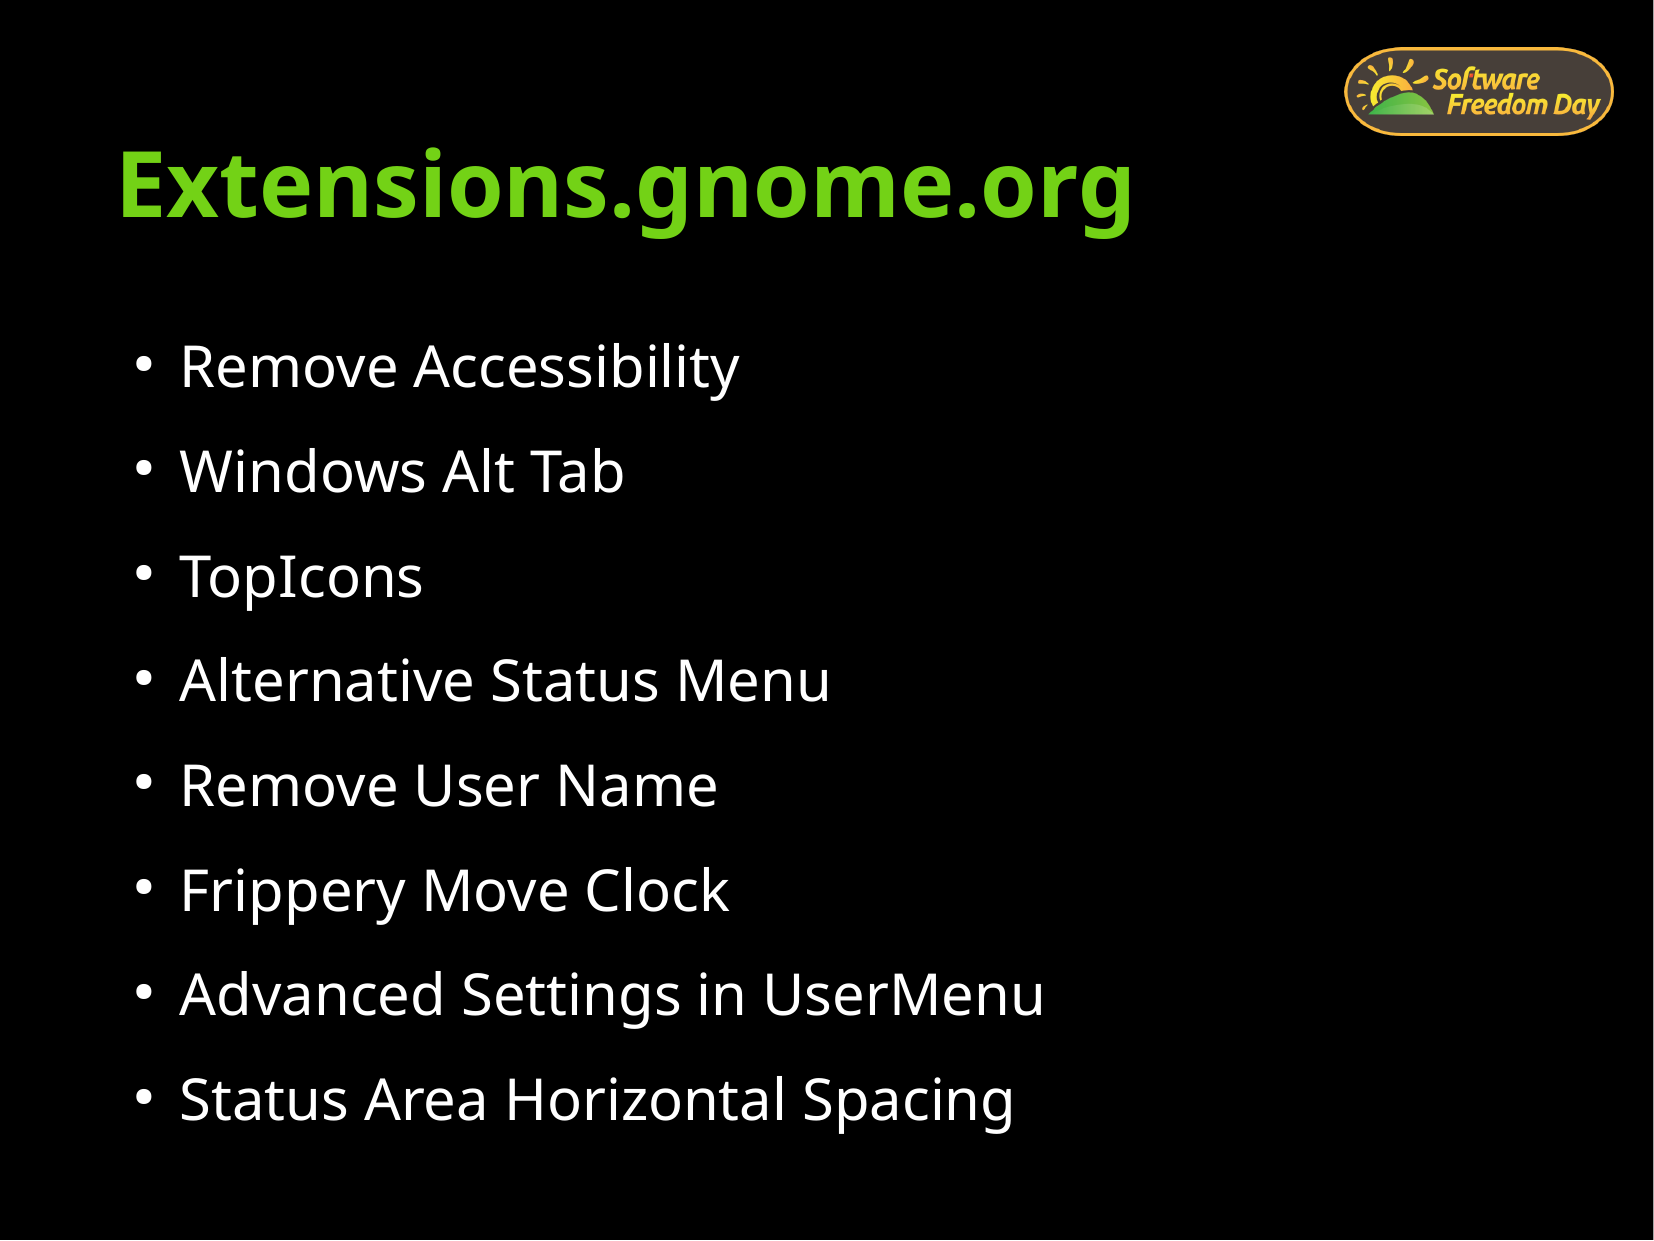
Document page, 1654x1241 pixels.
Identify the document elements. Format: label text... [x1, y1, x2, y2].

title Extensions.gnome.org [115, 78, 1539, 287]
picture [1344, 47, 1614, 136]
list Remove Accessibility Windows Alt Tab TopIcons Alternative Status Menu Remove User Name Frippery Move Clock Advanced Settings in UserMenu Status Area Horizontal Spacing [118, 325, 1536, 1145]
